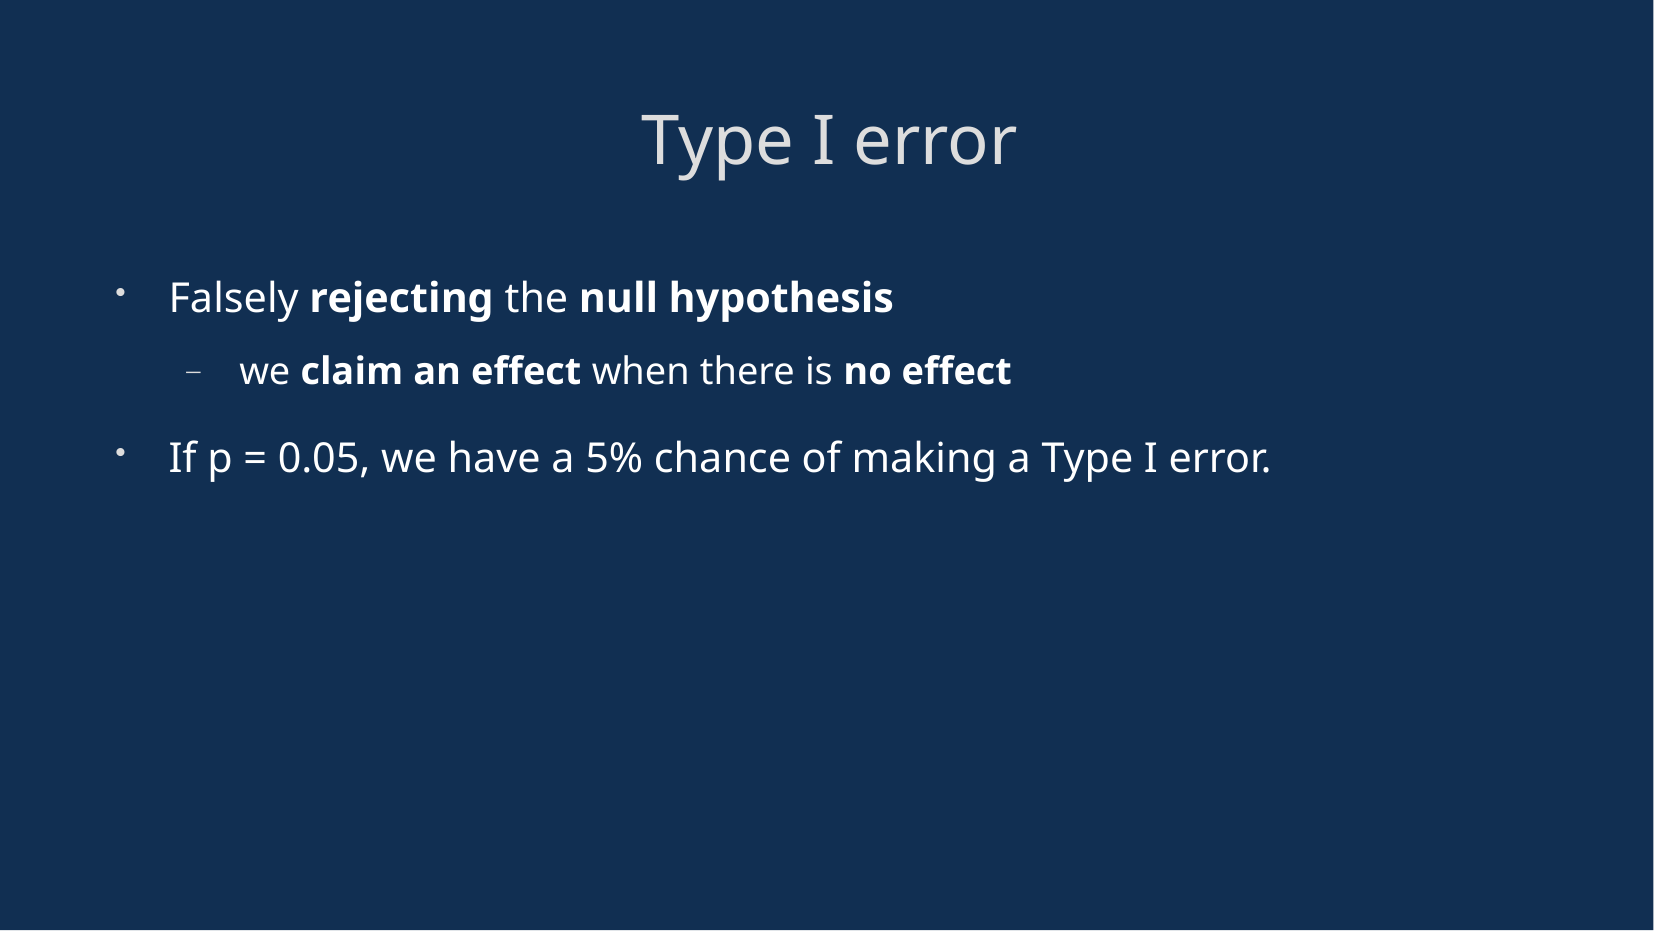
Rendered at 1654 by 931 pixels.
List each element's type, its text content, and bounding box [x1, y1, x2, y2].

list Falsely rejecting the null hypothesis we claim an effect when there is no effect If p = 0.05, we have a 5% chance of making a Type I error. [97, 268, 1563, 806]
title Type I error [97, 56, 1563, 220]
